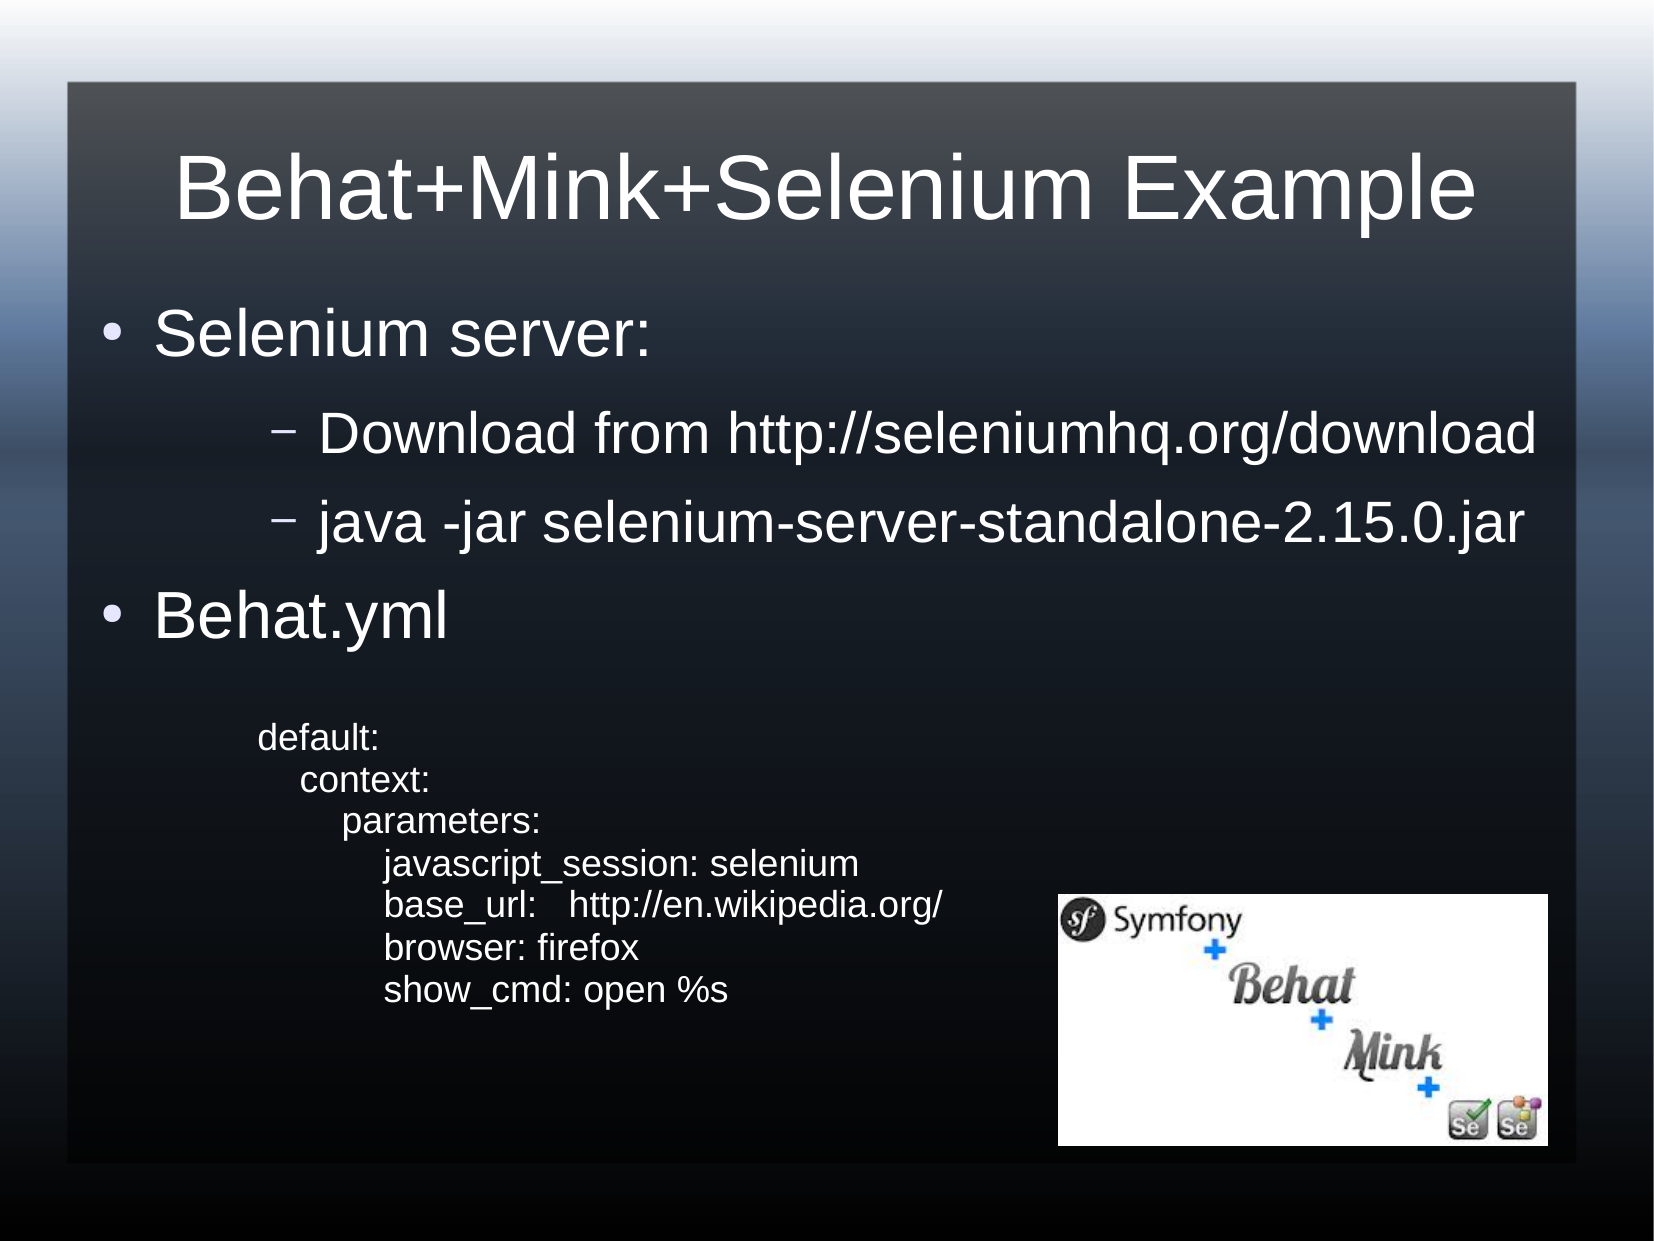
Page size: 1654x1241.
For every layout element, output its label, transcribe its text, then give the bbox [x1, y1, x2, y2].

text_box default: context: parameters: javascript_session: selenium base_url: http://en.wikipedia.org/ browser: firefox show_cmd: open %s [200, 708, 959, 1060]
list Selenium server: Download from http://seleniumhq.org/download java -jar selenium-server-standalone-2.15.0.jar Behat.yml [82, 296, 1571, 1001]
picture [0, 0, 1654, 1241]
title Behat+Mink+Selenium Example [82, 84, 1571, 292]
